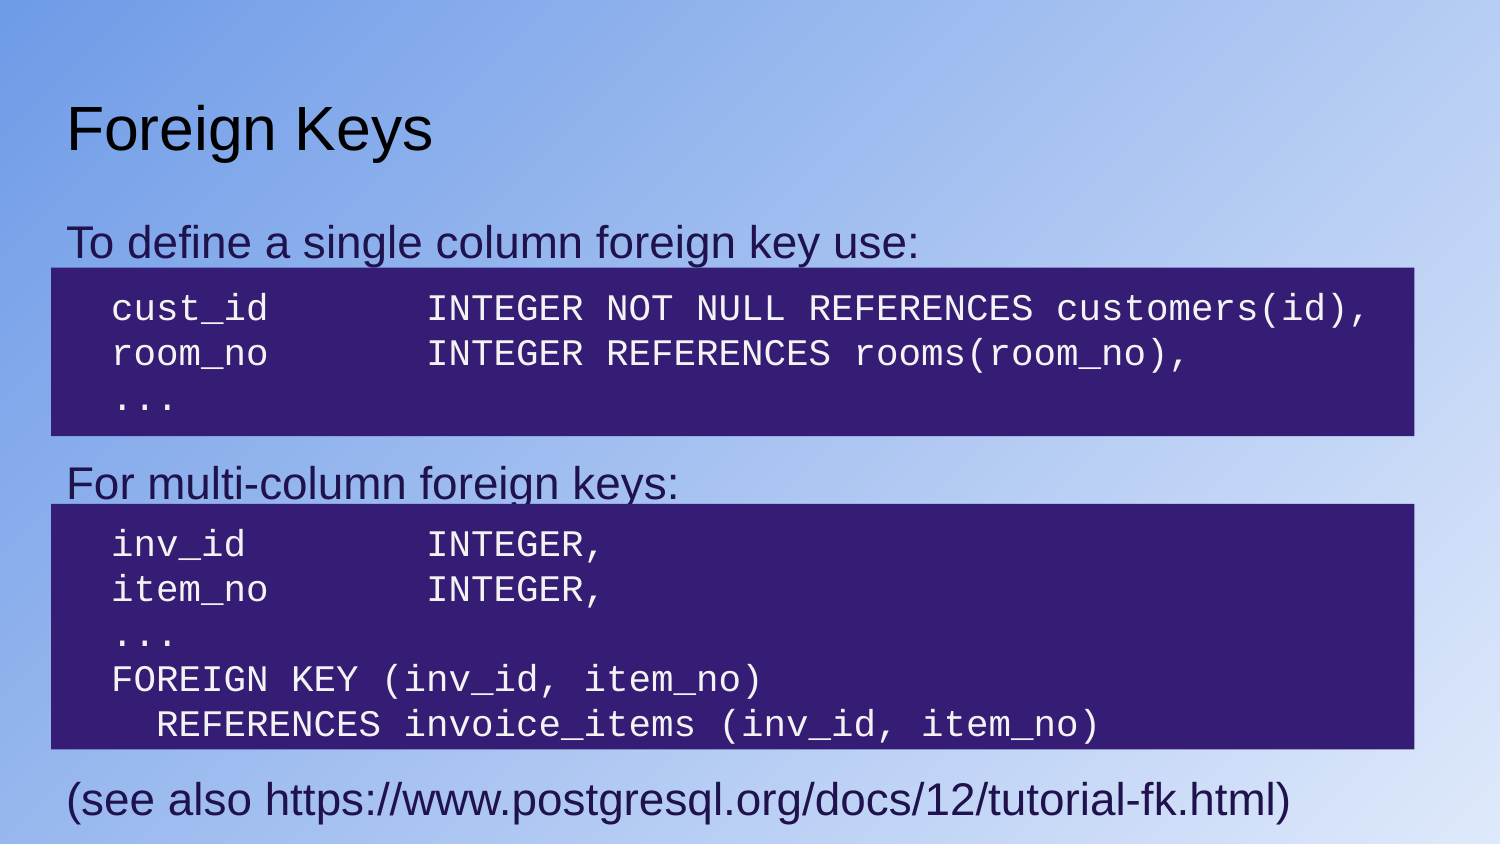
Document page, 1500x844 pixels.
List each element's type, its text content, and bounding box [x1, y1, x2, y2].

list To define a single column foreign key use: For multi-column foreign keys: (see also https://www.postgresql.org/docs/12/tutorial-fk.html) [51, 189, 1449, 750]
title Foreign Keys [51, 72, 1449, 167]
text_box cust_id INTEGER NOT NULL REFERENCES customers(id), room_no INTEGER REFERENCES rooms(room_no), ... [51, 267, 1415, 437]
text_box inv_id INTEGER, item_no INTEGER, ... FOREIGN KEY (inv_id, item_no) REFERENCES invoice_items (inv_id, item_no) [51, 503, 1415, 750]
